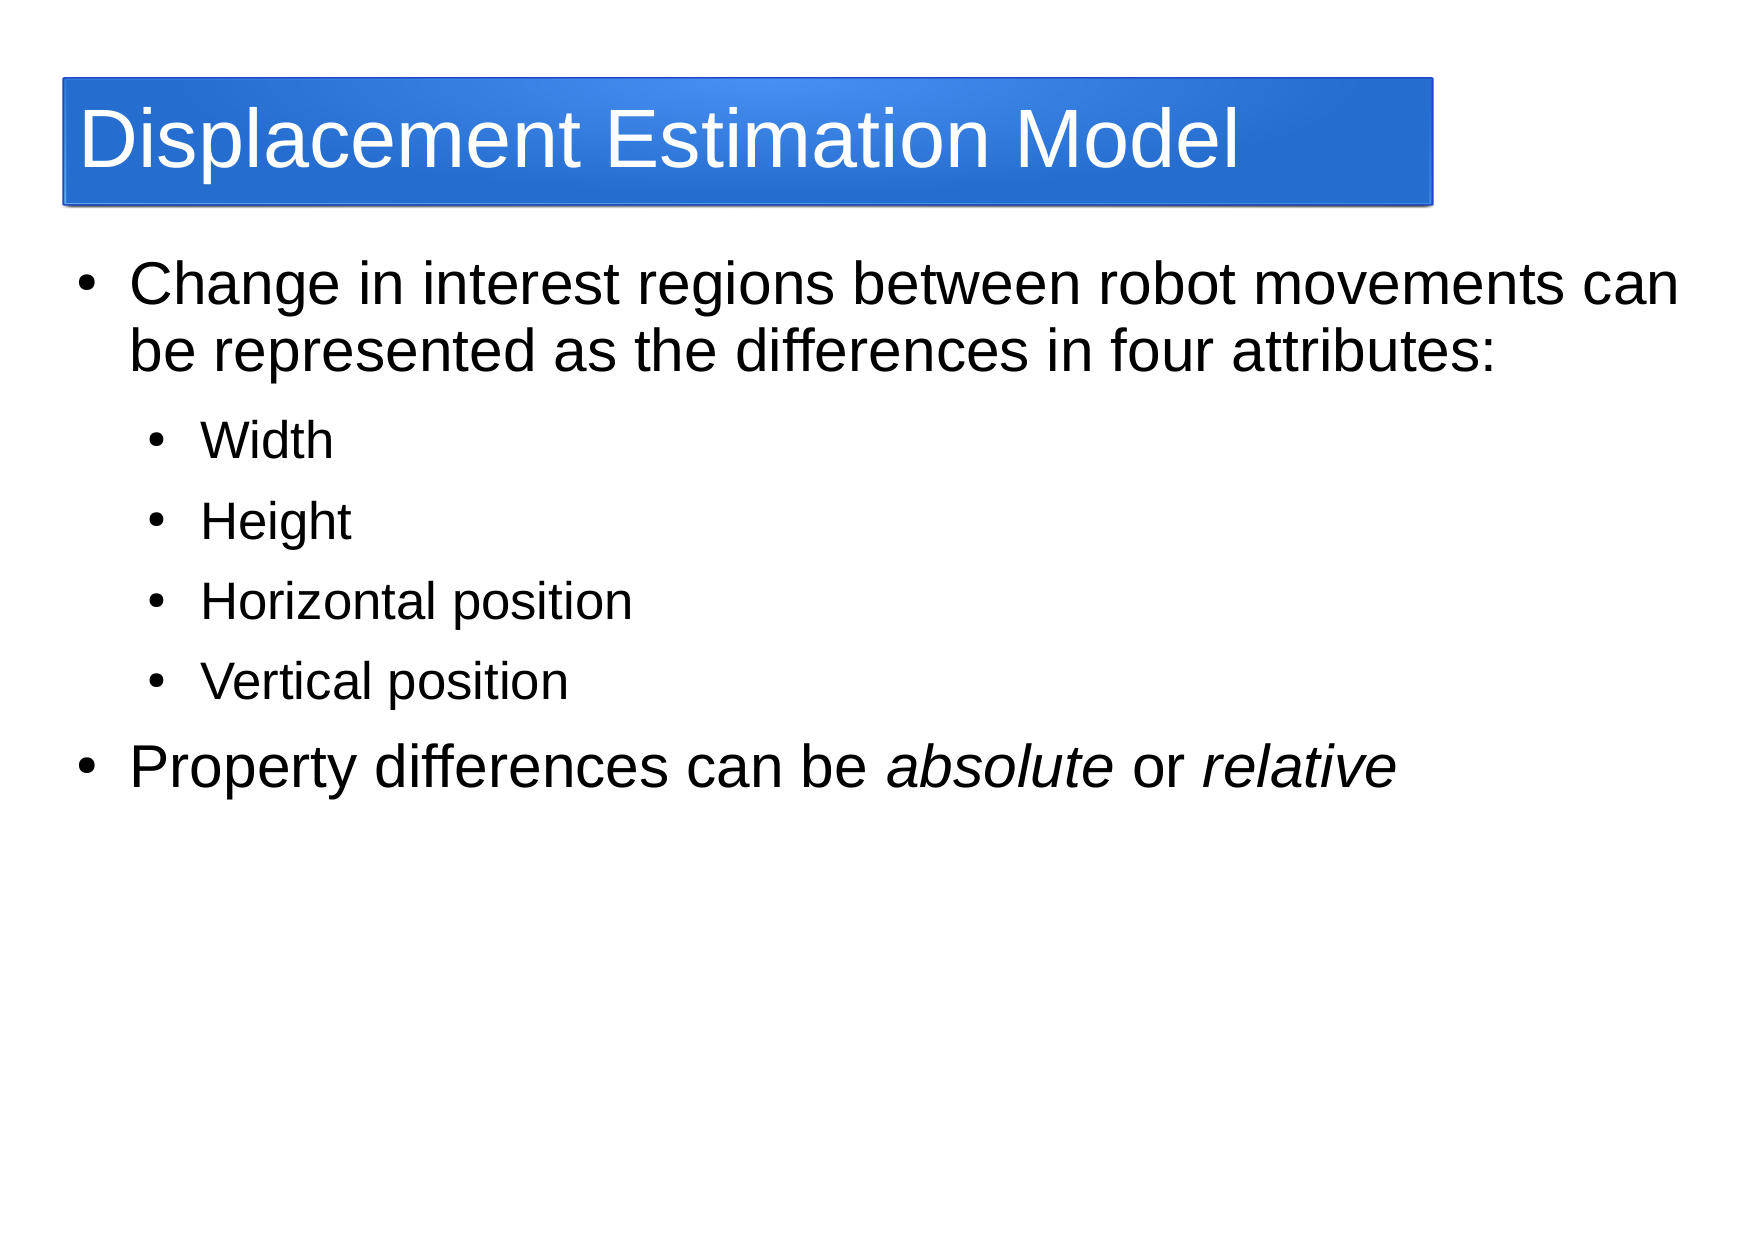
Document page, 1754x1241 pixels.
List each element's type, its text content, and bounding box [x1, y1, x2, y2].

picture [58, 77, 1439, 209]
list Change in interest regions between robot movements can be represented as the differences in four attributes: Width Height Horizontal position Vertical position Property differences can be absolute or relative [58, 249, 1696, 850]
title Displacement Estimation Model [78, 80, 1429, 198]
